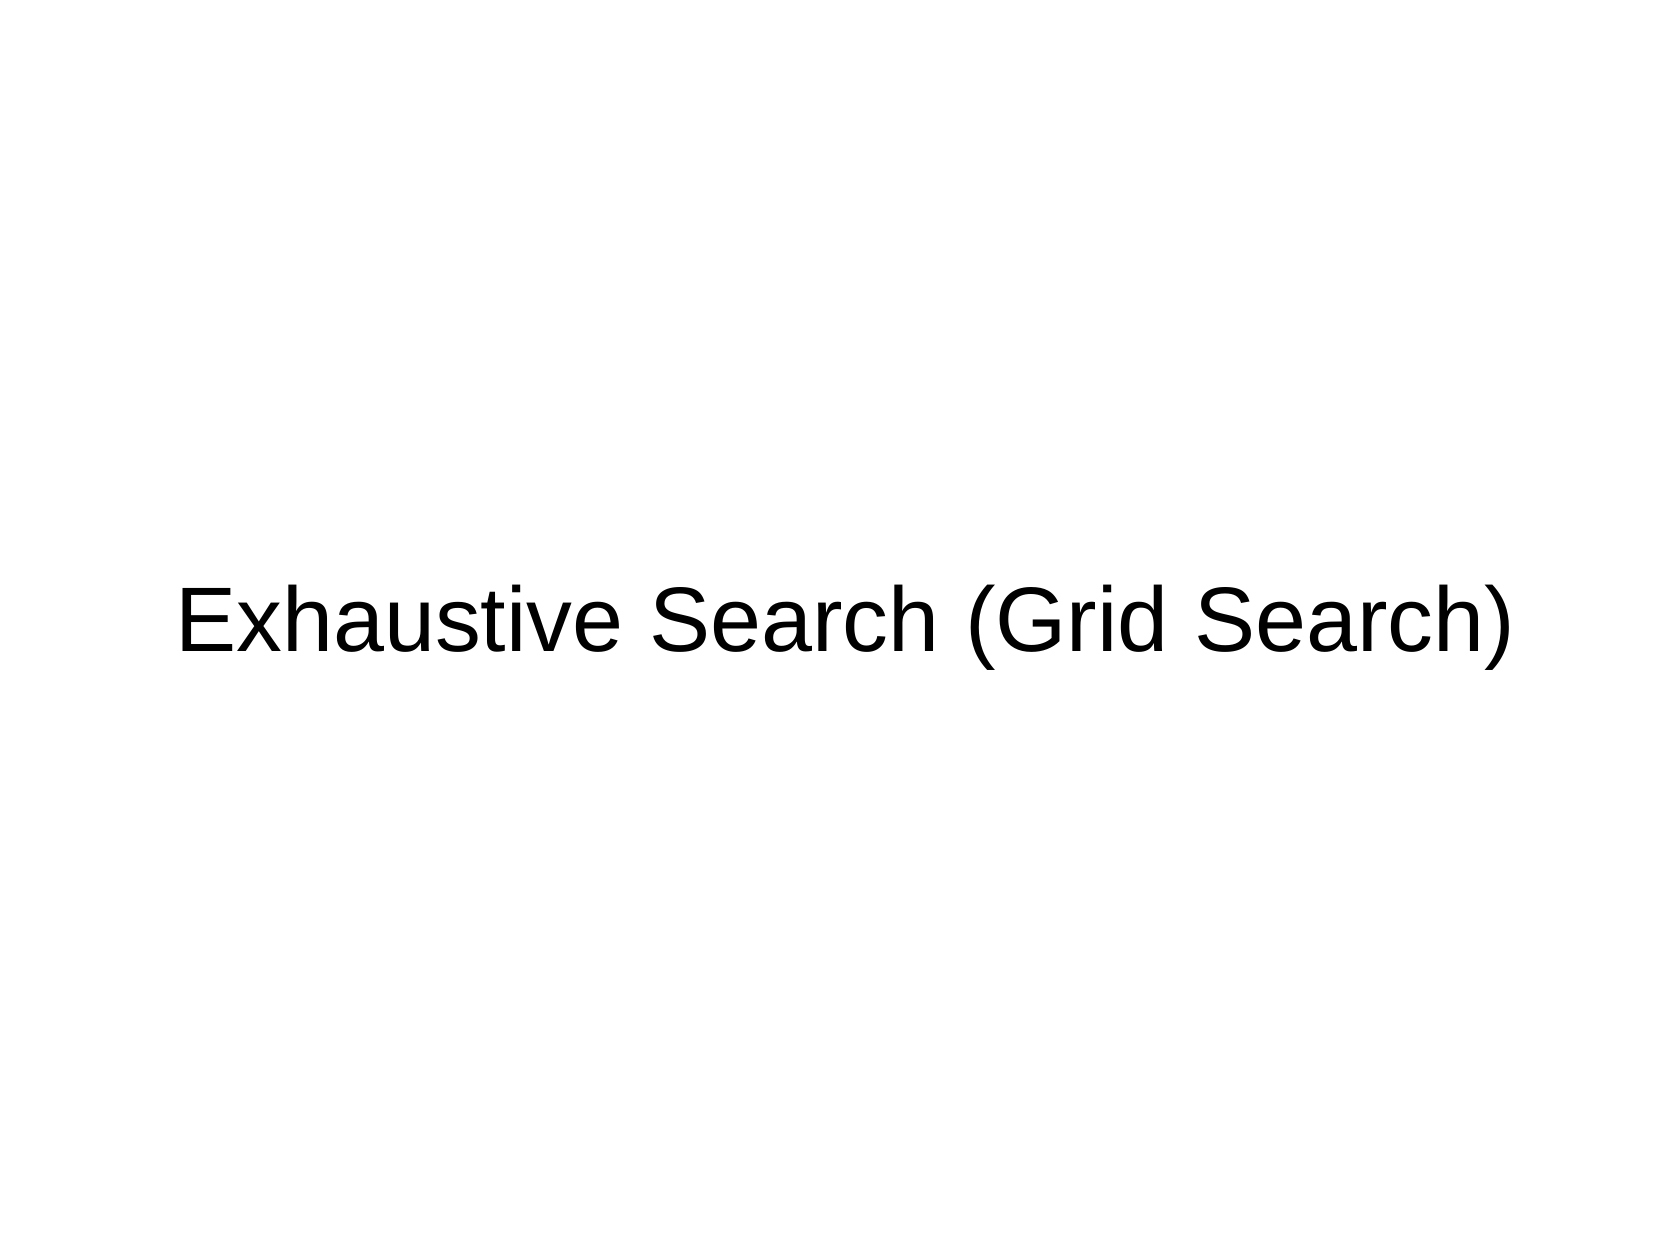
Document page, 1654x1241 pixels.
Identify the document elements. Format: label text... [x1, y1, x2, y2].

title Exhaustive Search (Grid Search) [101, 516, 1591, 724]
